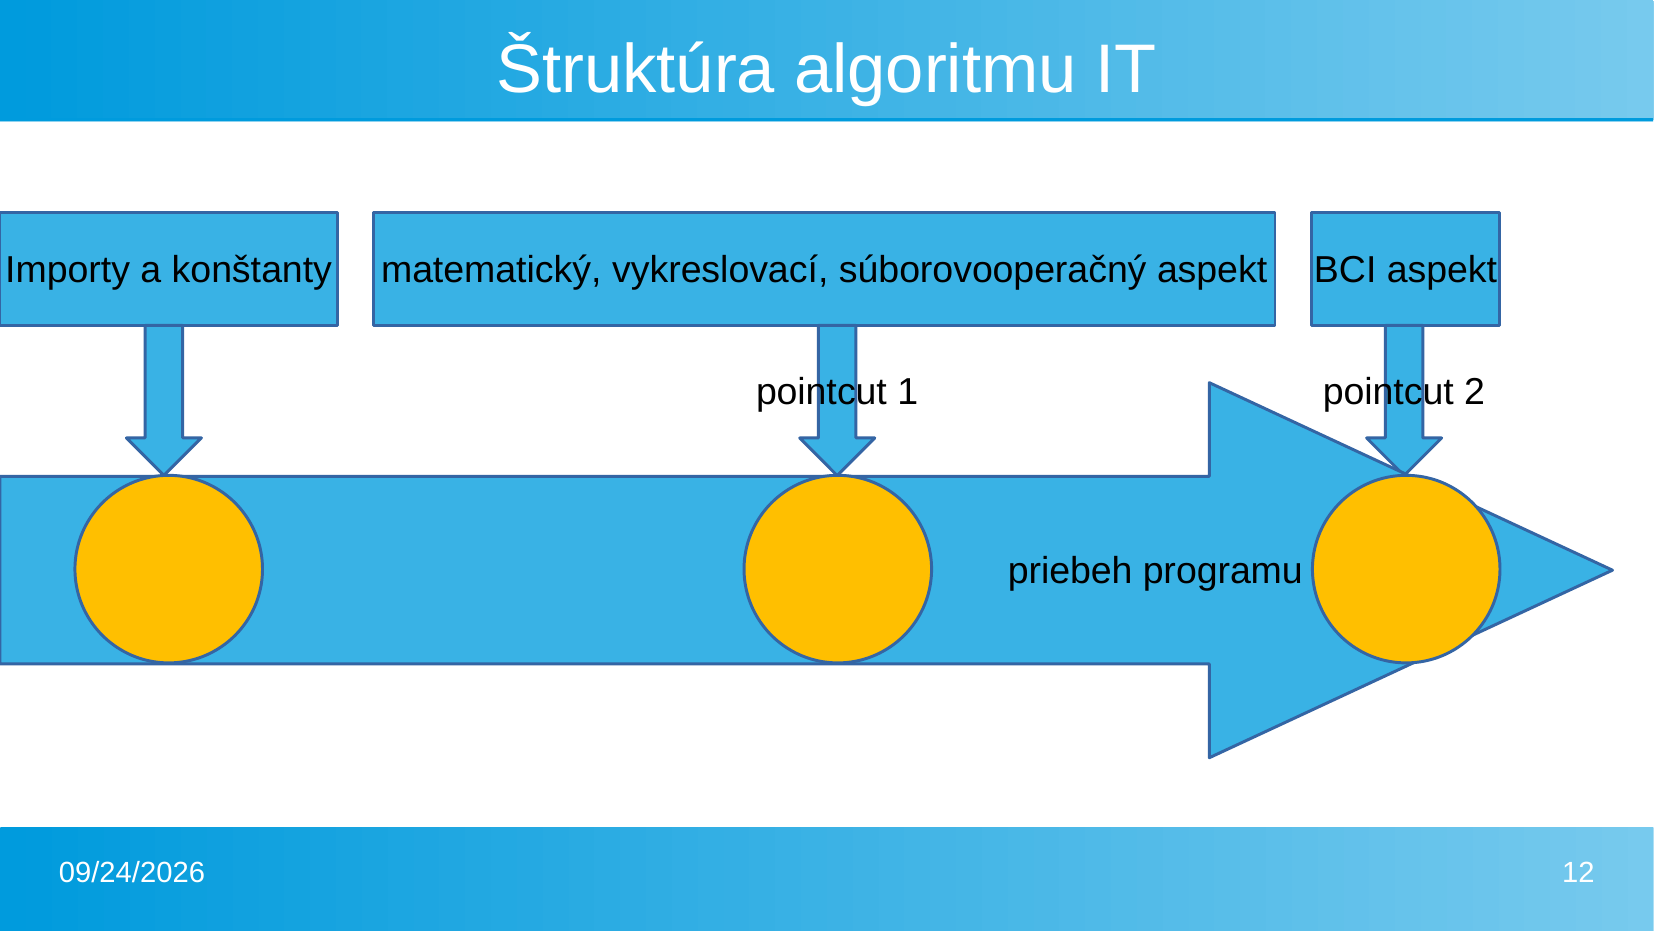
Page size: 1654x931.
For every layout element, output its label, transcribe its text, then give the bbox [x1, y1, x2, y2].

text_box priebeh programu [0, 382, 1413, 758]
text_box pointcut 1 [799, 325, 875, 475]
text_box priebeh programu [1473, 507, 1613, 636]
text_box Importy a konštanty [0, 212, 338, 326]
text_box [1312, 475, 1501, 663]
text_box [744, 475, 932, 663]
text_box matematický, vykreslovací, súborovooperačný aspekt [373, 212, 1276, 326]
text_box BCI aspekt [1311, 212, 1500, 326]
text_box [74, 325, 263, 663]
text_box pointcut 2 [1366, 325, 1442, 474]
title Štruktúra algoritmu IT [59, 29, 1595, 108]
